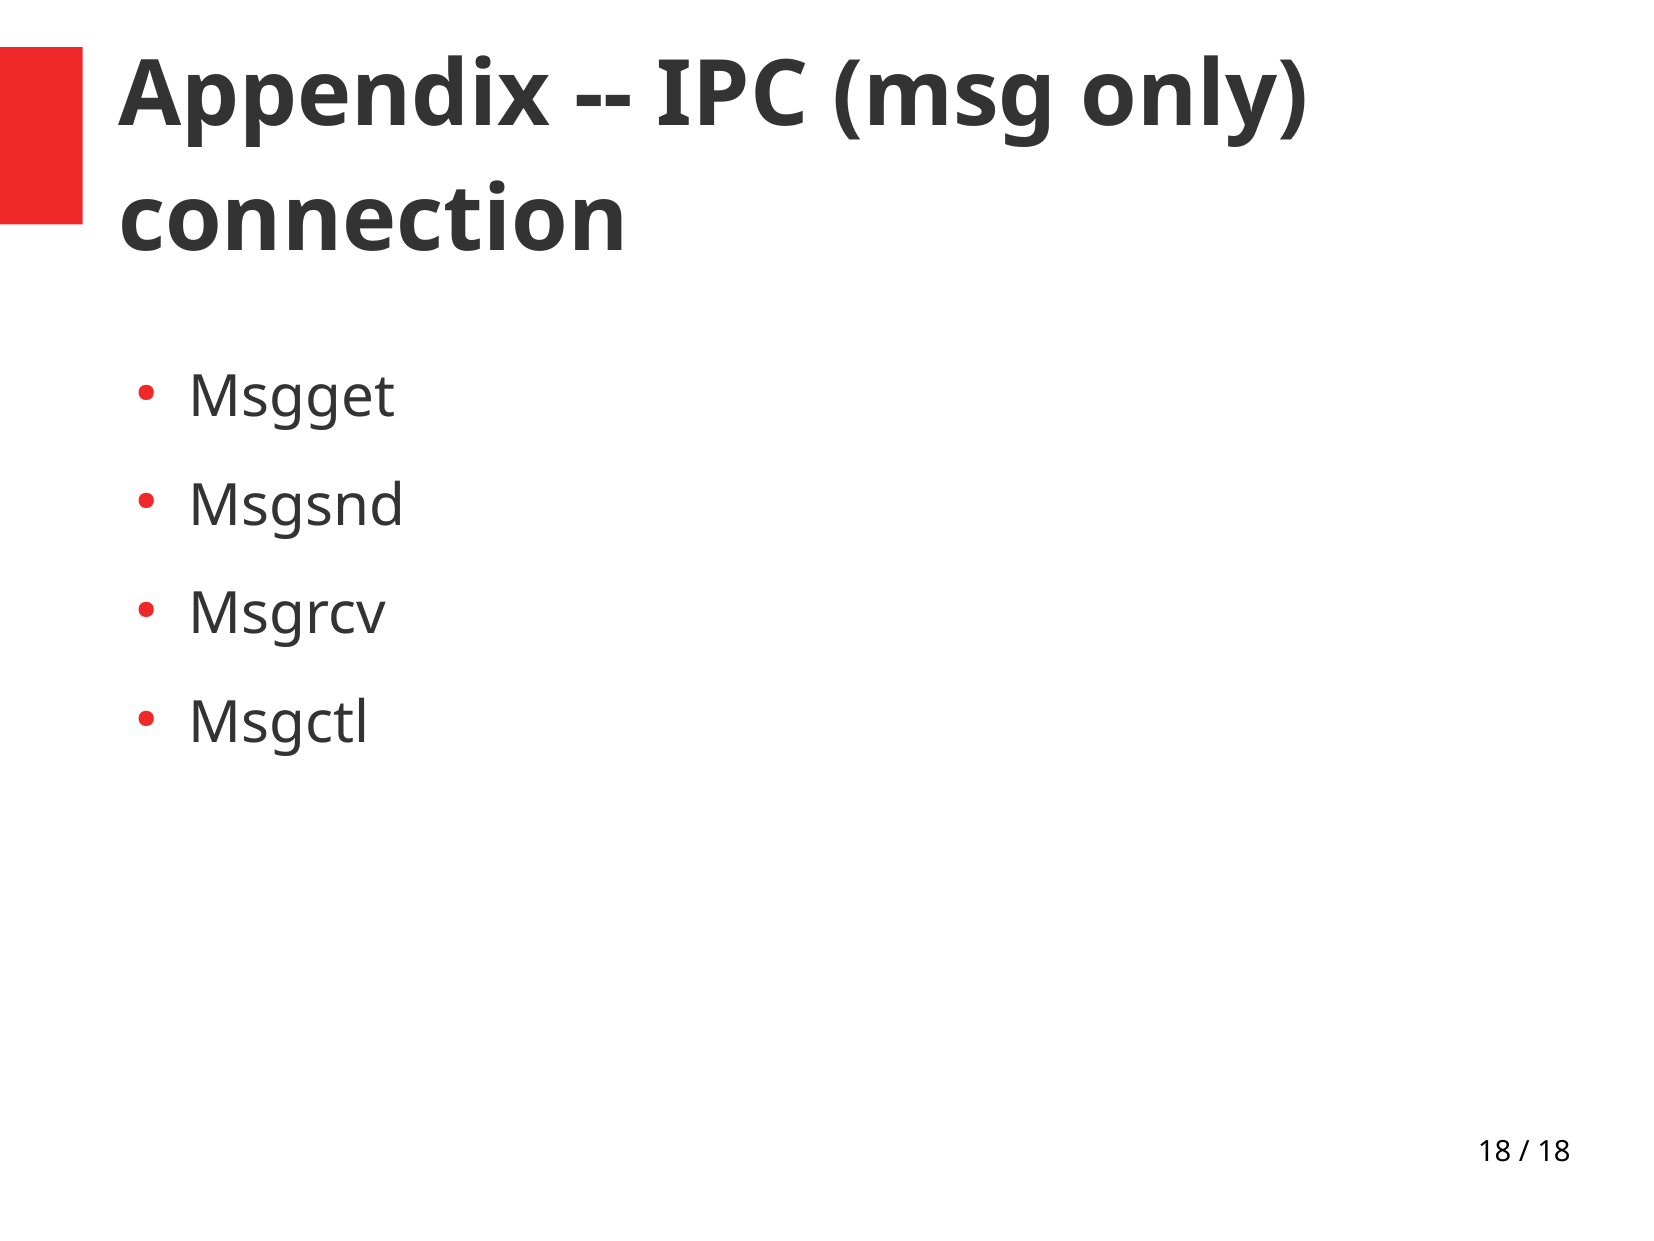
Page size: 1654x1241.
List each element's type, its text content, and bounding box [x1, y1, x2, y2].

title Appendix -- IPC (msg only) connection [118, 17, 1571, 289]
list Msgget Msgsnd Msgrcv Msgctl [118, 354, 1536, 1074]
